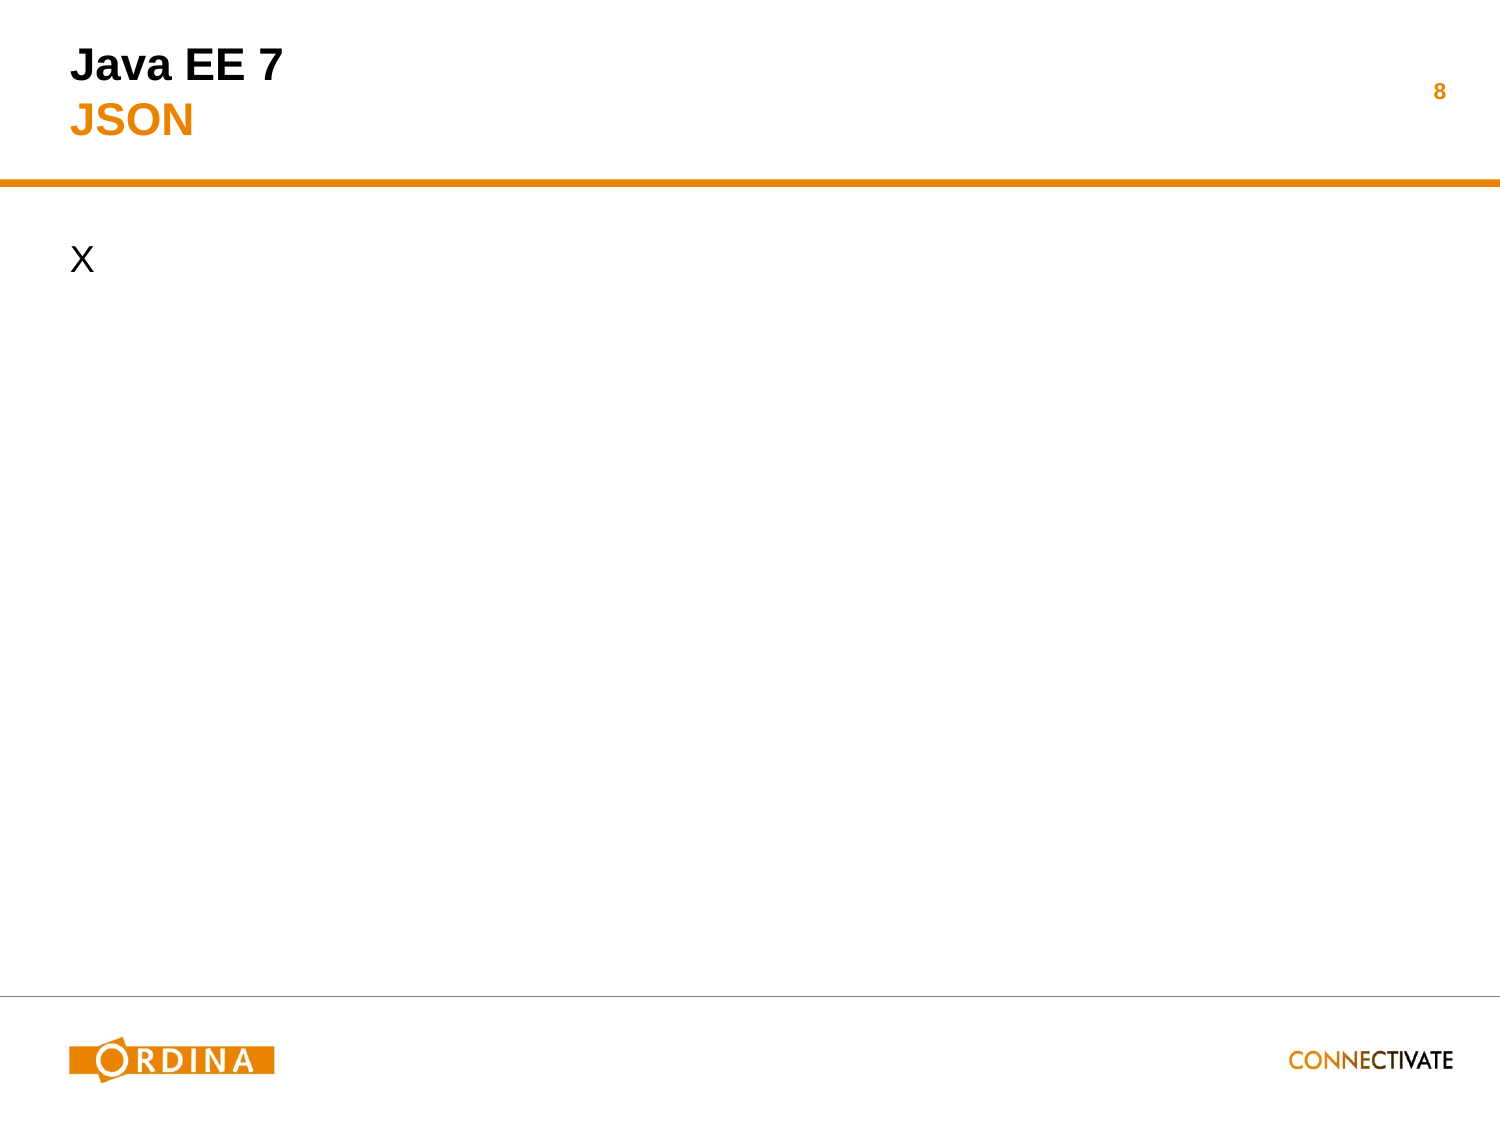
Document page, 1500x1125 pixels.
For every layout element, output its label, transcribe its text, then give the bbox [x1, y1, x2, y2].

slide_number <number> [1397, 69, 1462, 121]
picture [64, 1032, 279, 1087]
list X [54, 227, 1462, 979]
picture [1287, 1048, 1455, 1071]
title Java EE 7 JSON [54, 0, 1397, 180]
